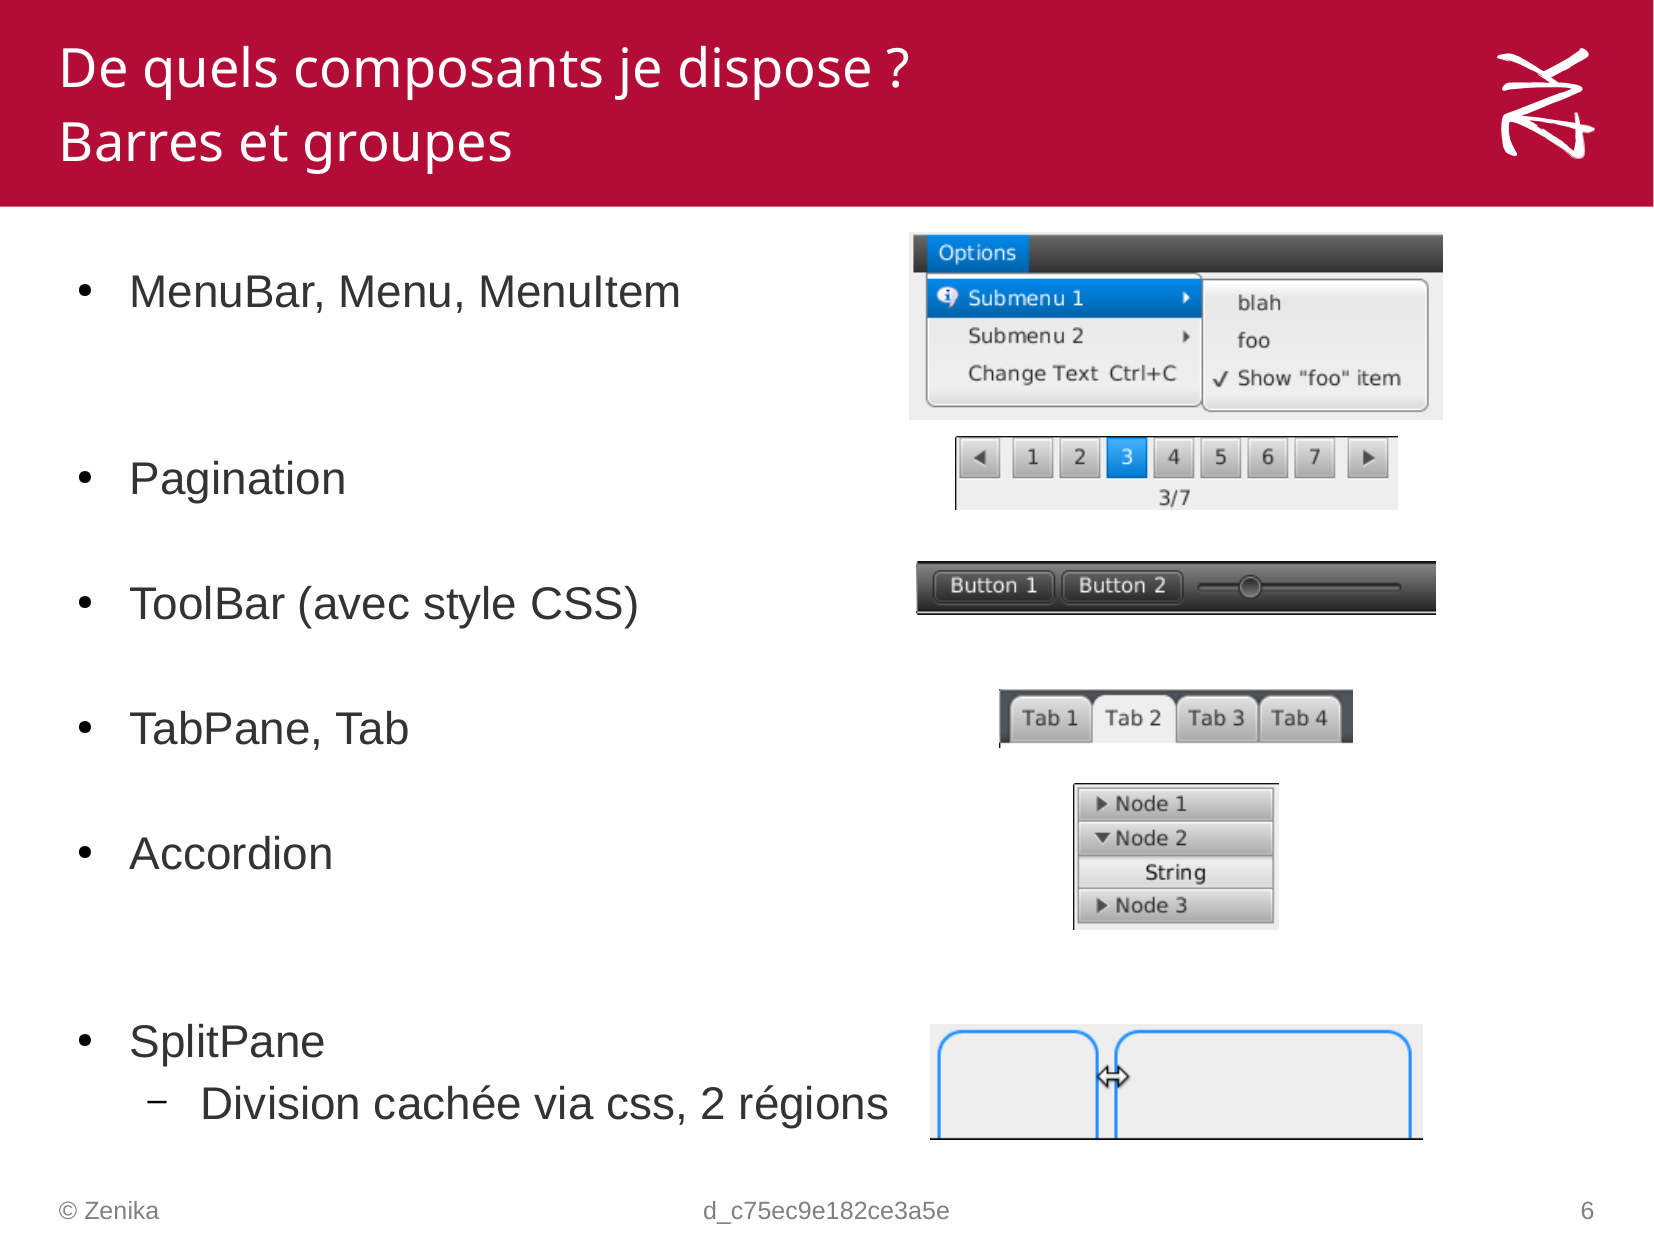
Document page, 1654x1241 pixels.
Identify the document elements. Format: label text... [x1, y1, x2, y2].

list MenuBar, Menu, MenuItem Pagination ToolBar (avec style CSS) TabPane, Tab Accordion SplitPane Division cachée via css, 2 régions [59, 265, 1595, 1182]
picture [1073, 783, 1279, 931]
title De quels composants je dispose ? Barres et groupes [59, 29, 1595, 178]
picture [999, 689, 1353, 748]
picture [909, 232, 1443, 421]
picture [955, 436, 1398, 511]
picture [916, 561, 1436, 616]
picture [930, 1024, 1423, 1141]
